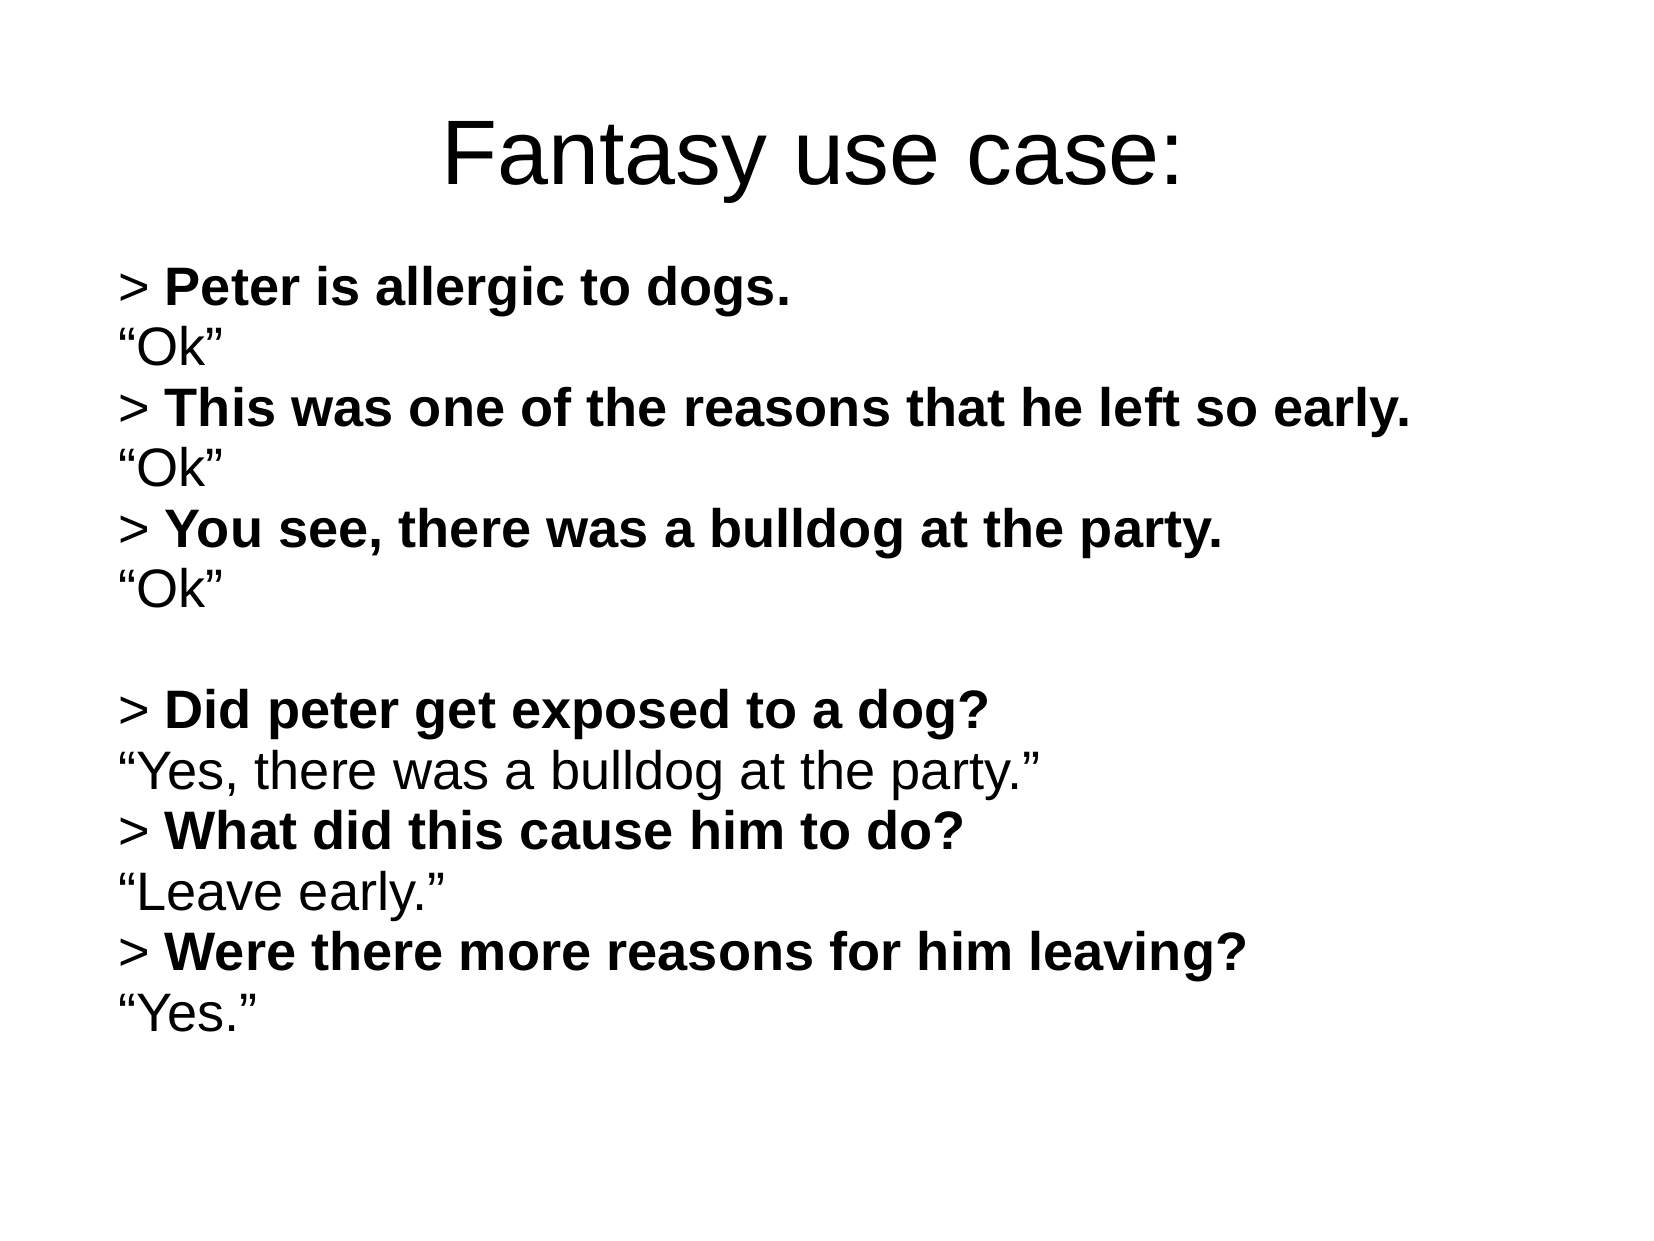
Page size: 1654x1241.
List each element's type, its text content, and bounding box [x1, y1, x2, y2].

title Fantasy use case: [82, 49, 1571, 254]
subtitle > Peter is allergic to dogs. “Ok” > This was one of the reasons that he left so early. “Ok” > You see, there was a bulldog at the party. “Ok” > Did peter get exposed to a dog? “Yes, there was a bulldog at the party.” > What did this cause him to do? “Leave early.” > Were there more reasons for him leaving? “Yes.” [82, 254, 1571, 1045]
